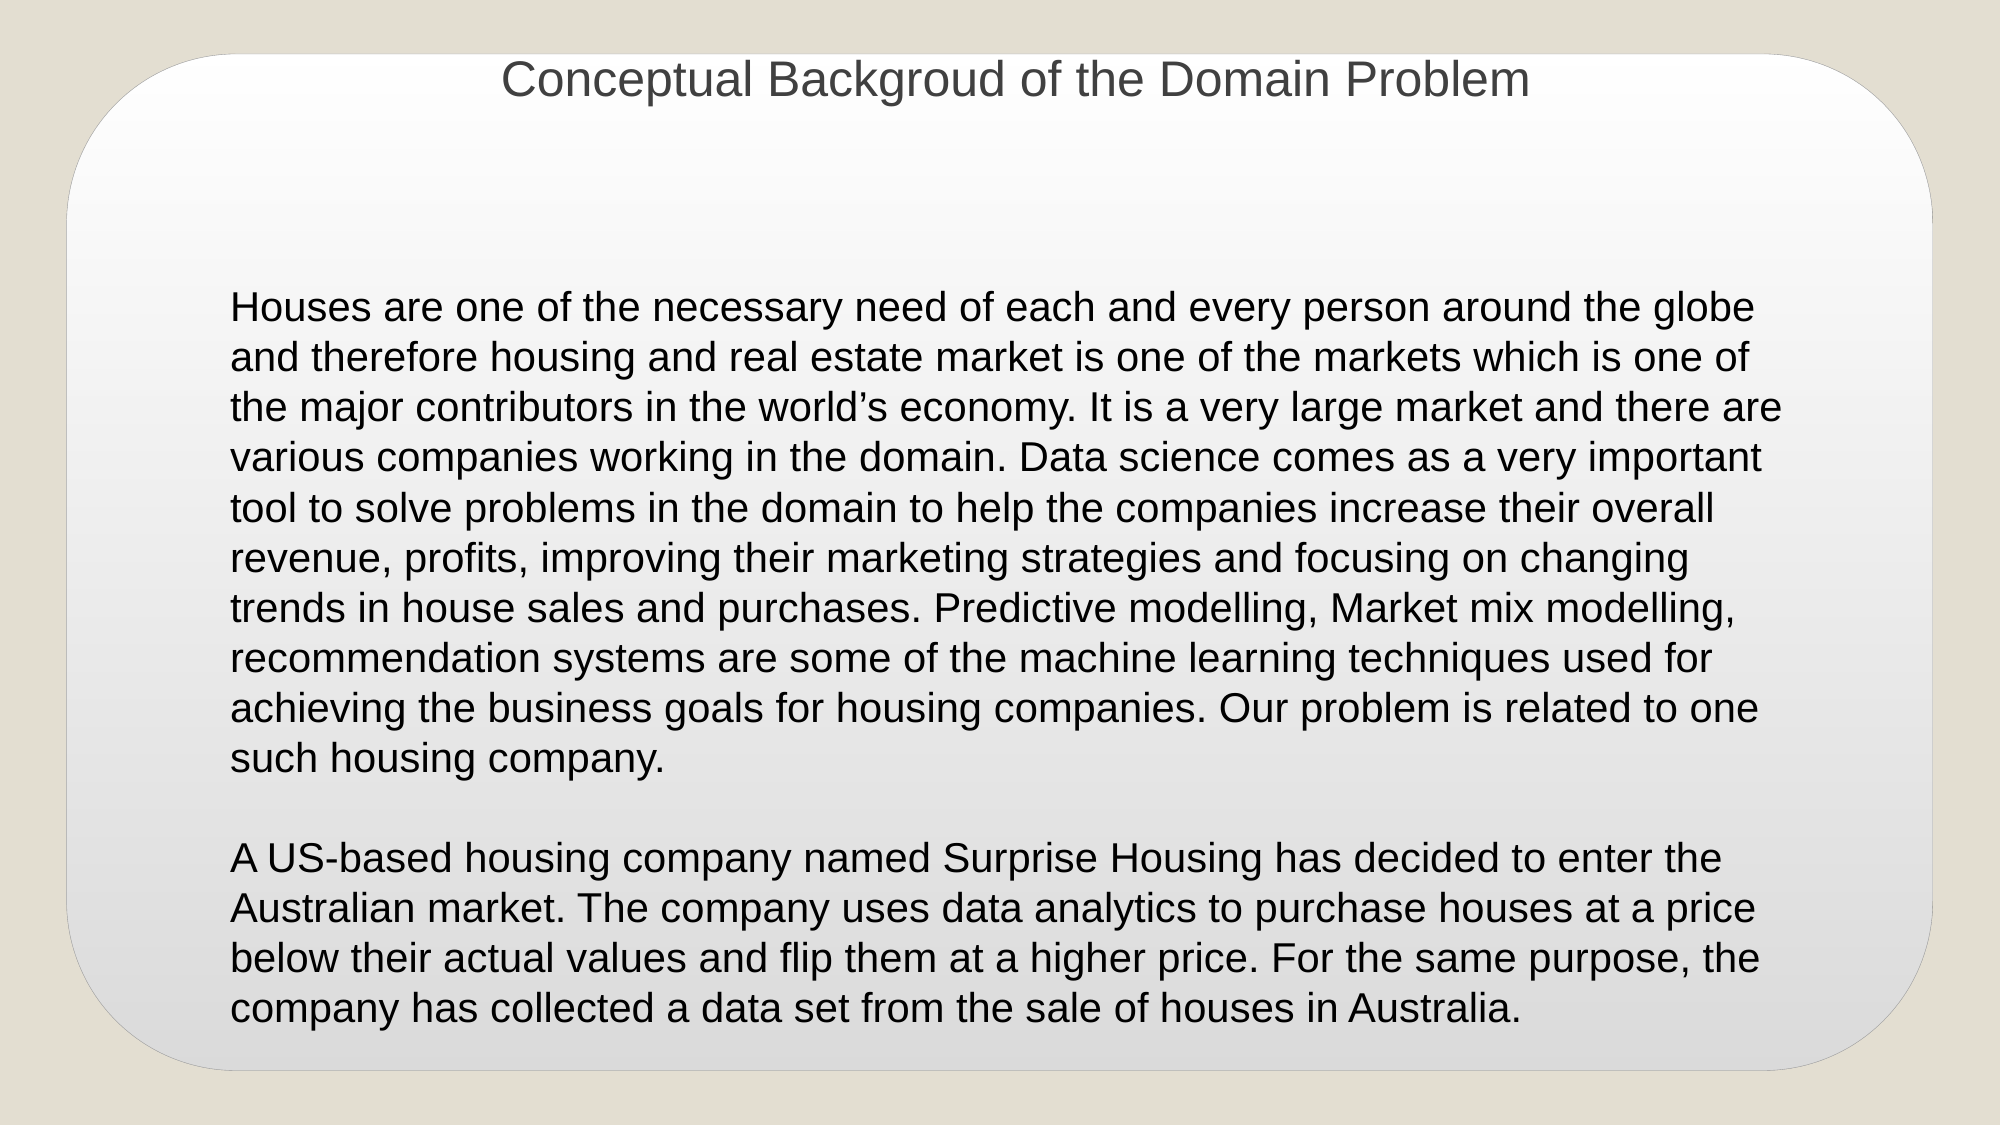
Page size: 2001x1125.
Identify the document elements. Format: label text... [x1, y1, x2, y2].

text_box Houses are one of the necessary need of each and every person around the globe and therefore housing and real estate market is one of the markets which is one of the major contributors in the world’s economy. It is a very large market and there are various companies working in the domain. Data science comes as a very important tool to solve problems in the domain to help the companies increase their overall revenue, profits, improving their marketing strategies and focusing on changing trends in house sales and purchases. Predictive modelling, Market mix modelling, recommendation systems are some of the machine learning techniques used for achieving the business goals for housing companies. Our problem is related to one such housing company. A US-based housing company named Surprise Housing has decided to enter the Australian market. The company uses data analytics to purchase houses at a price below their actual values and flip them at a higher price. For the same purpose, the company has collected a data set from the sale of houses in Australia. [215, 272, 1802, 1039]
text_box Conceptual Backgroud of the Domain Problem [486, 39, 1547, 115]
